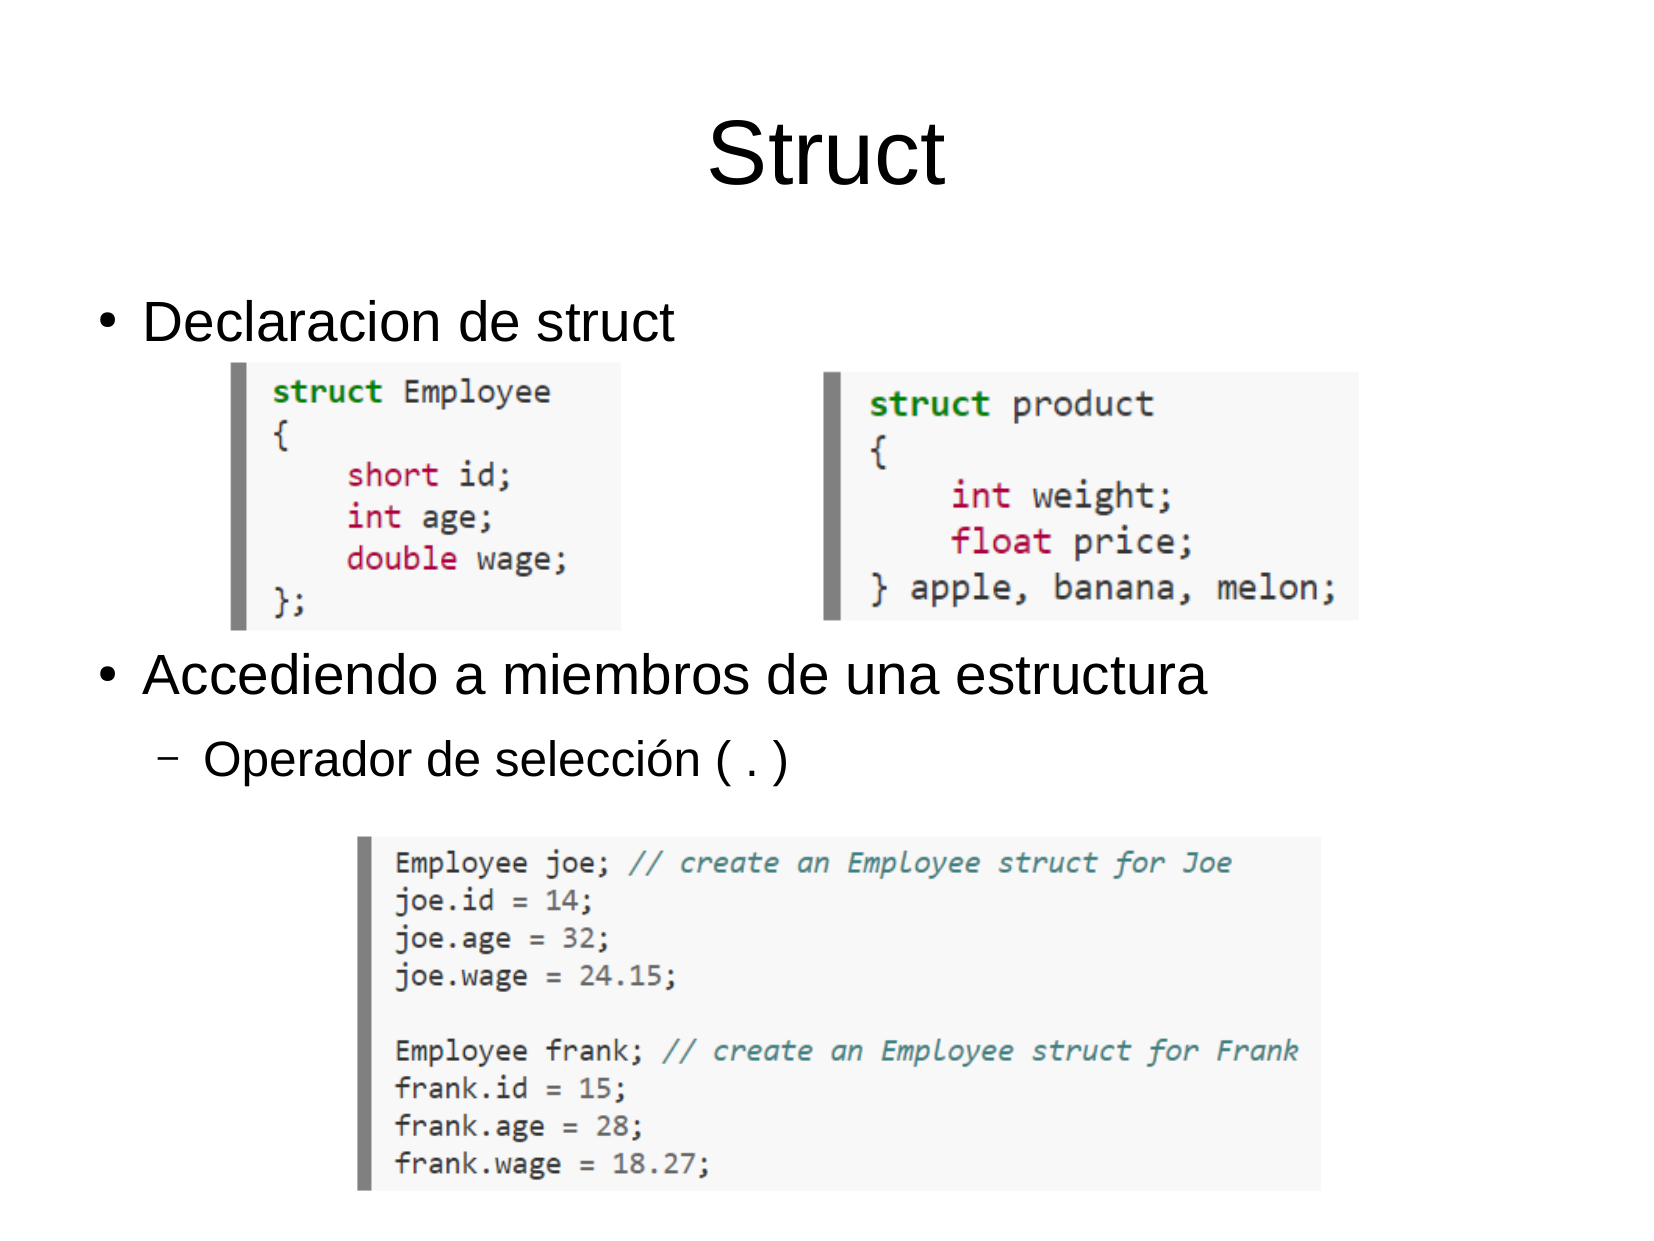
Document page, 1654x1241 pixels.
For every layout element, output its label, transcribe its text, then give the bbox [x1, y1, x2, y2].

picture [342, 829, 1321, 1205]
picture [801, 361, 1359, 639]
list Declaracion de struct Accediendo a miembros de una estructura Operador de selección ( . ) [82, 290, 1571, 792]
picture [212, 349, 621, 643]
title Struct [82, 49, 1571, 257]
